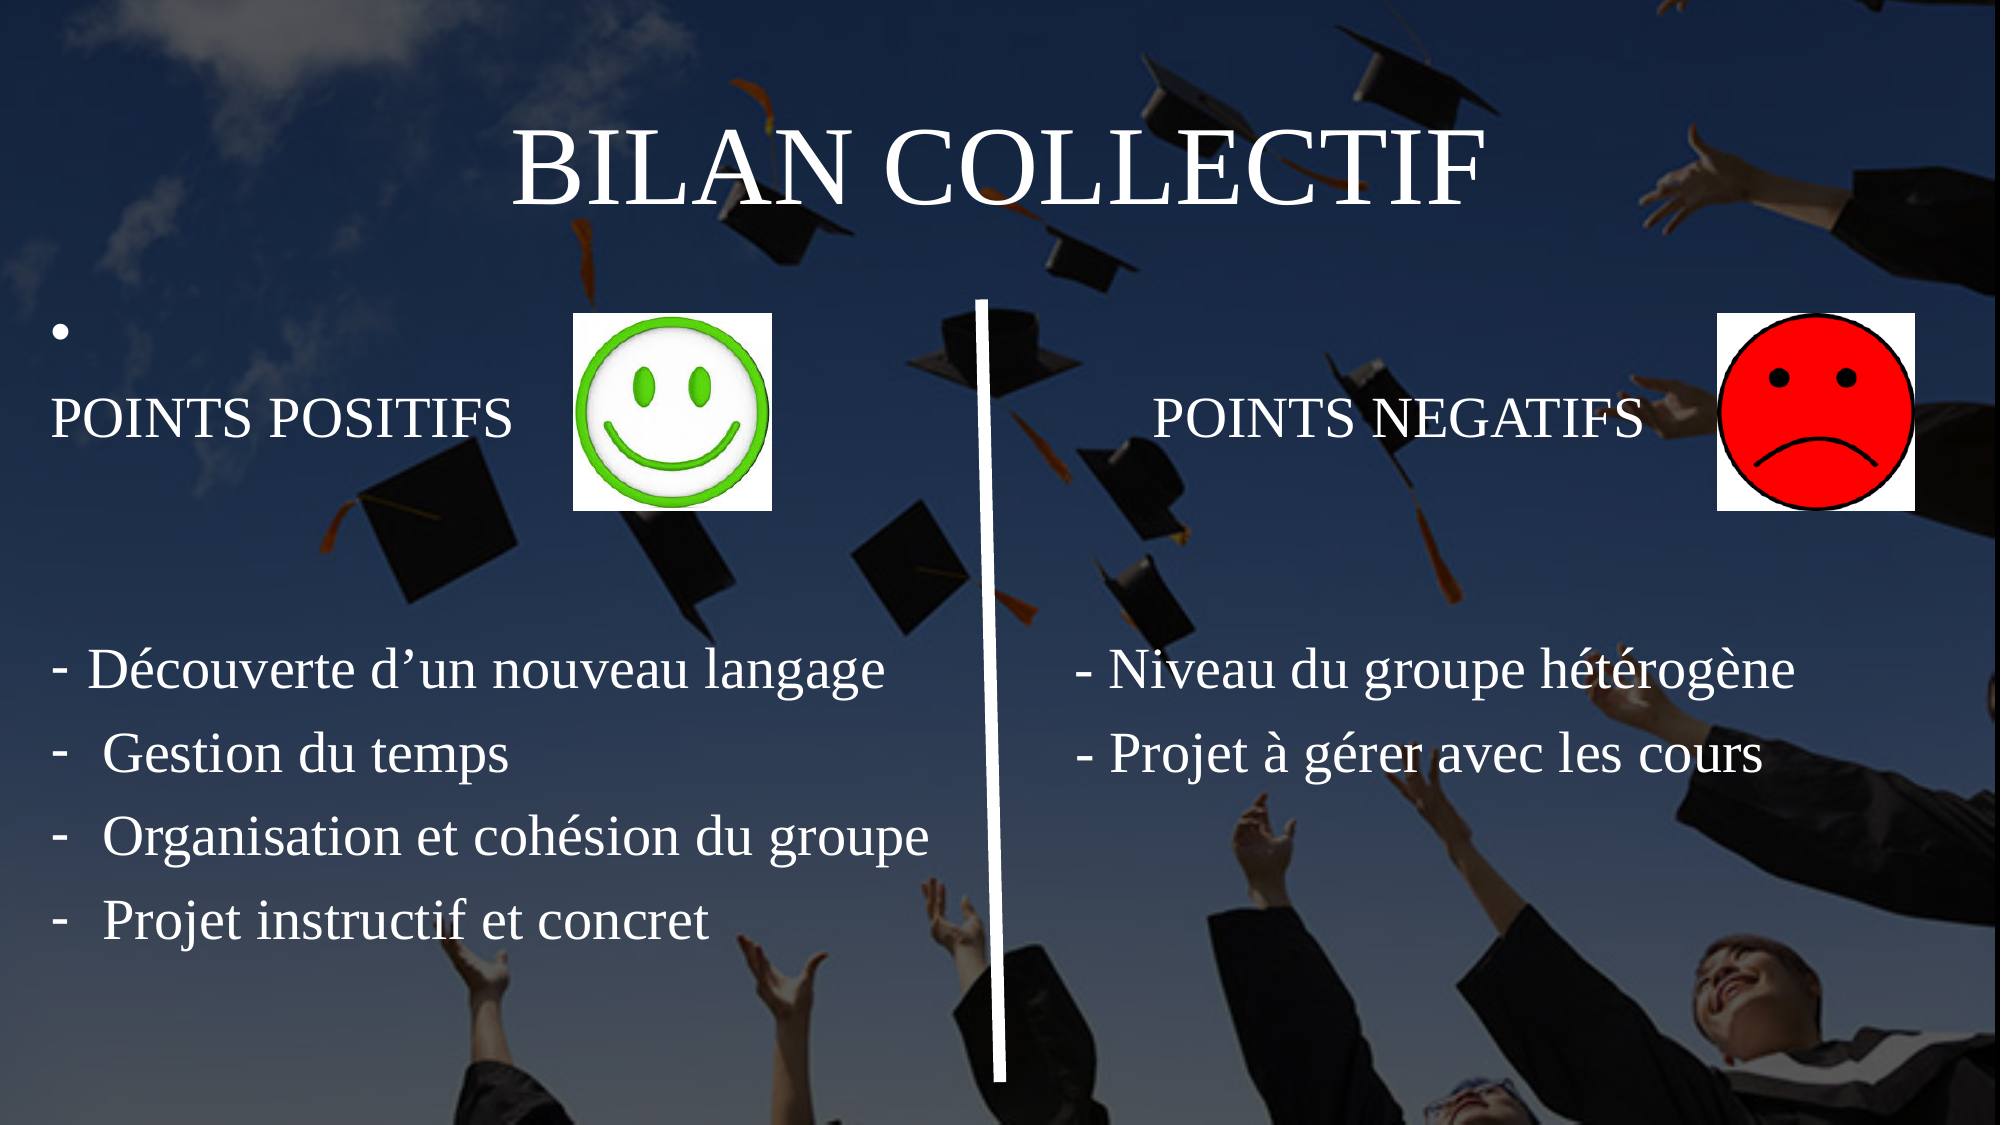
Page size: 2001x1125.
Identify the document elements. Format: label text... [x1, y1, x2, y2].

list POINTS POSITIFS POINTS NEGATIFS Découverte d’un nouveau langage - Niveau du groupe hétérogène Gestion du temps - Projet à gérer avec les cours Organisation et cohésion du groupe Projet instructif et concret [35, 288, 2000, 1014]
title BILAN COLLECTIF [137, 59, 1863, 278]
picture [0, 0, 1995, 1125]
text_box [1995, 0, 2000, 288]
picture [573, 313, 772, 511]
picture [1717, 313, 1915, 511]
text_box [1995, 1014, 2000, 1125]
